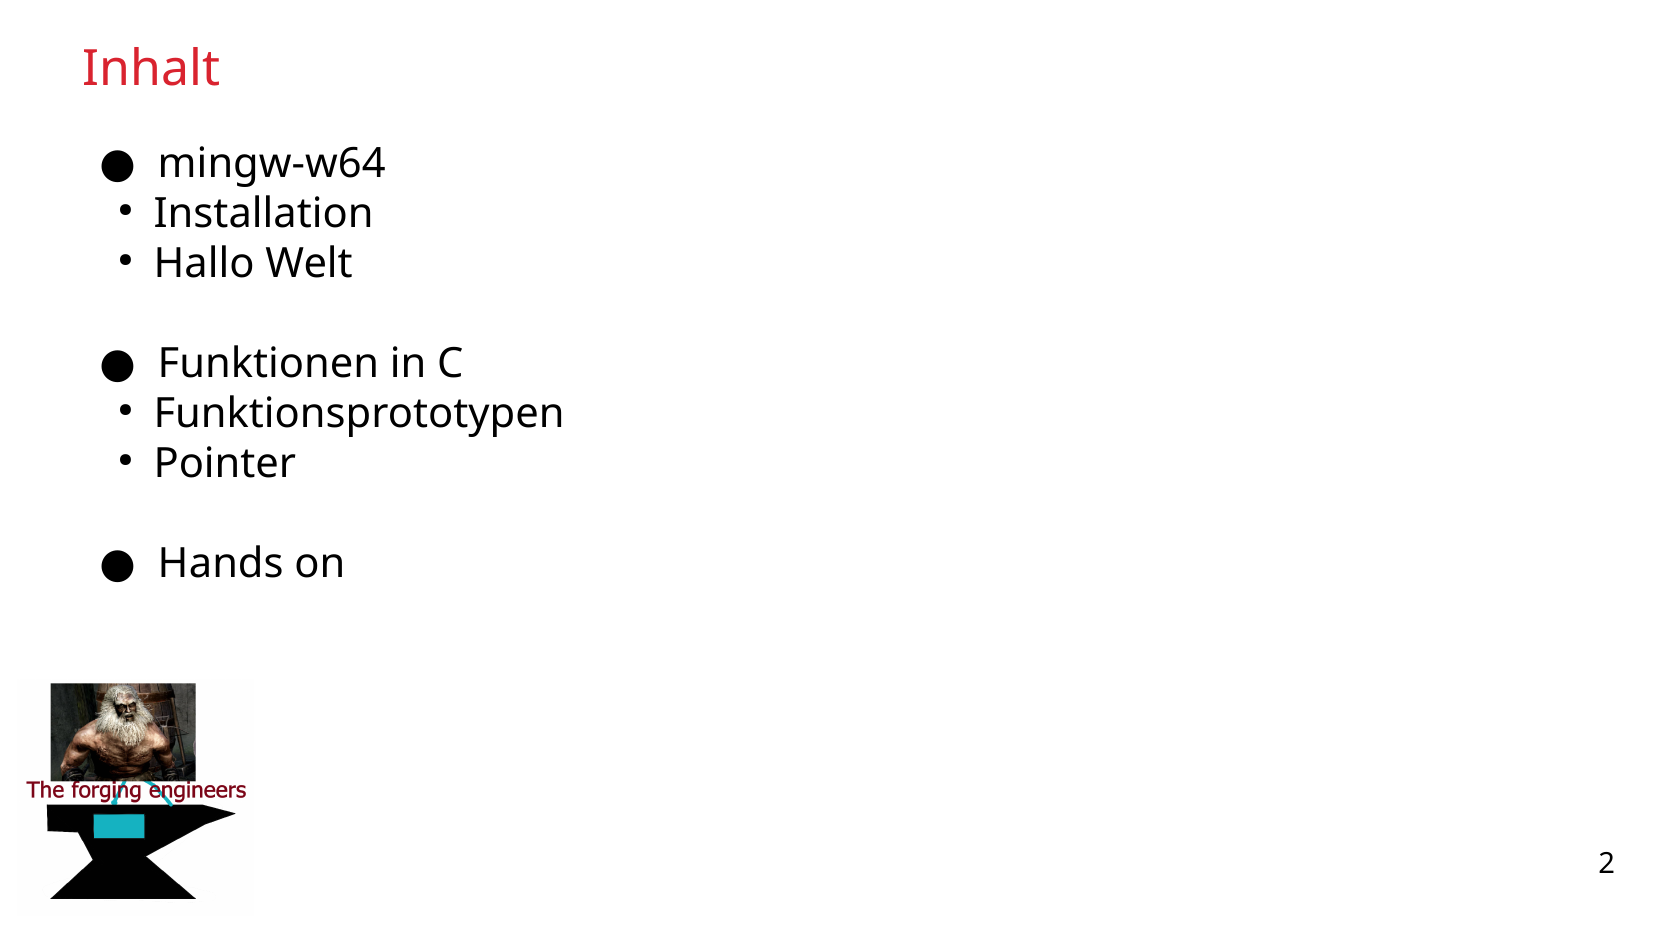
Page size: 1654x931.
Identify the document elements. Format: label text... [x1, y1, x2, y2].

title Inhalt [82, 37, 1571, 95]
picture [17, 679, 254, 916]
subtitle mingw-w64 Installation Hallo Welt Funktionen in C Funktionsprototypen Pointer Hands on [82, 135, 638, 591]
